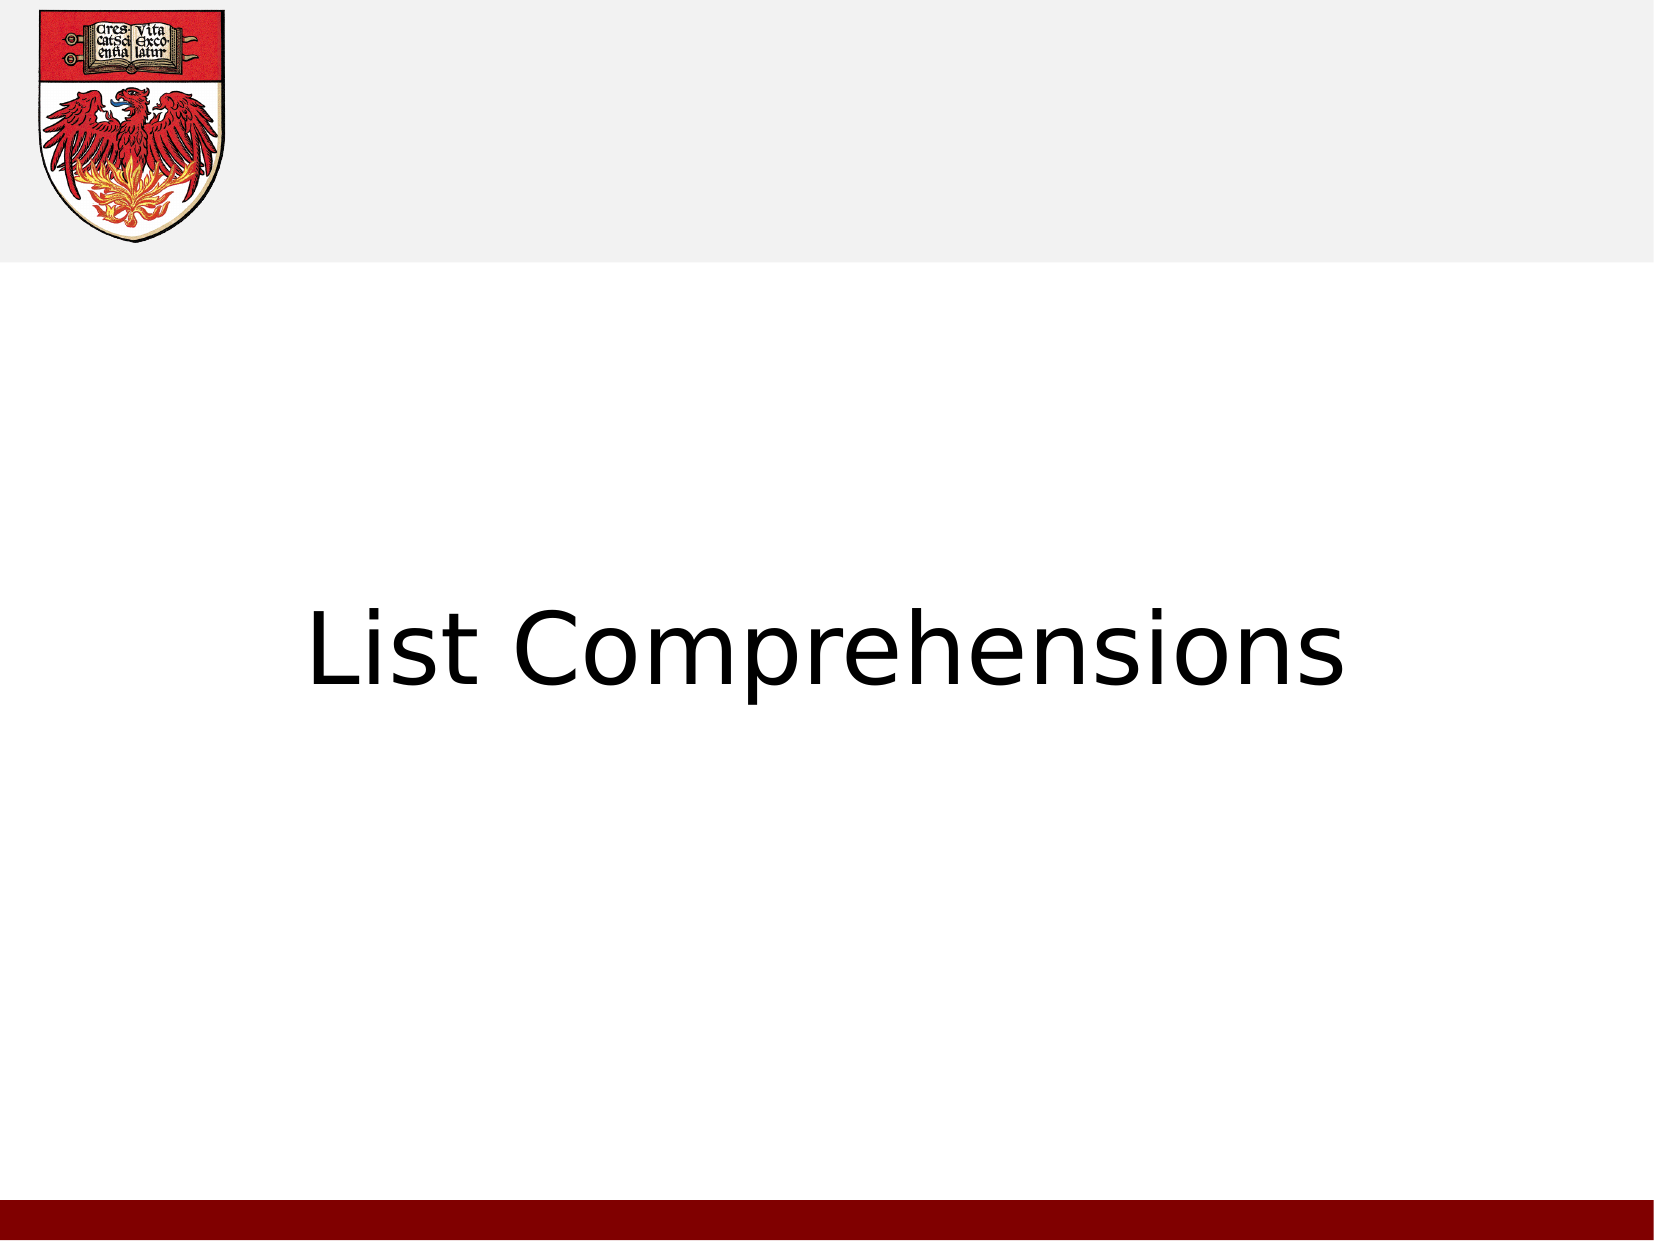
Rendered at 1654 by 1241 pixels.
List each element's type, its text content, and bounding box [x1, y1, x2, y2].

picture [37, 9, 226, 244]
subtitle List Comprehensions [82, 290, 1571, 1010]
